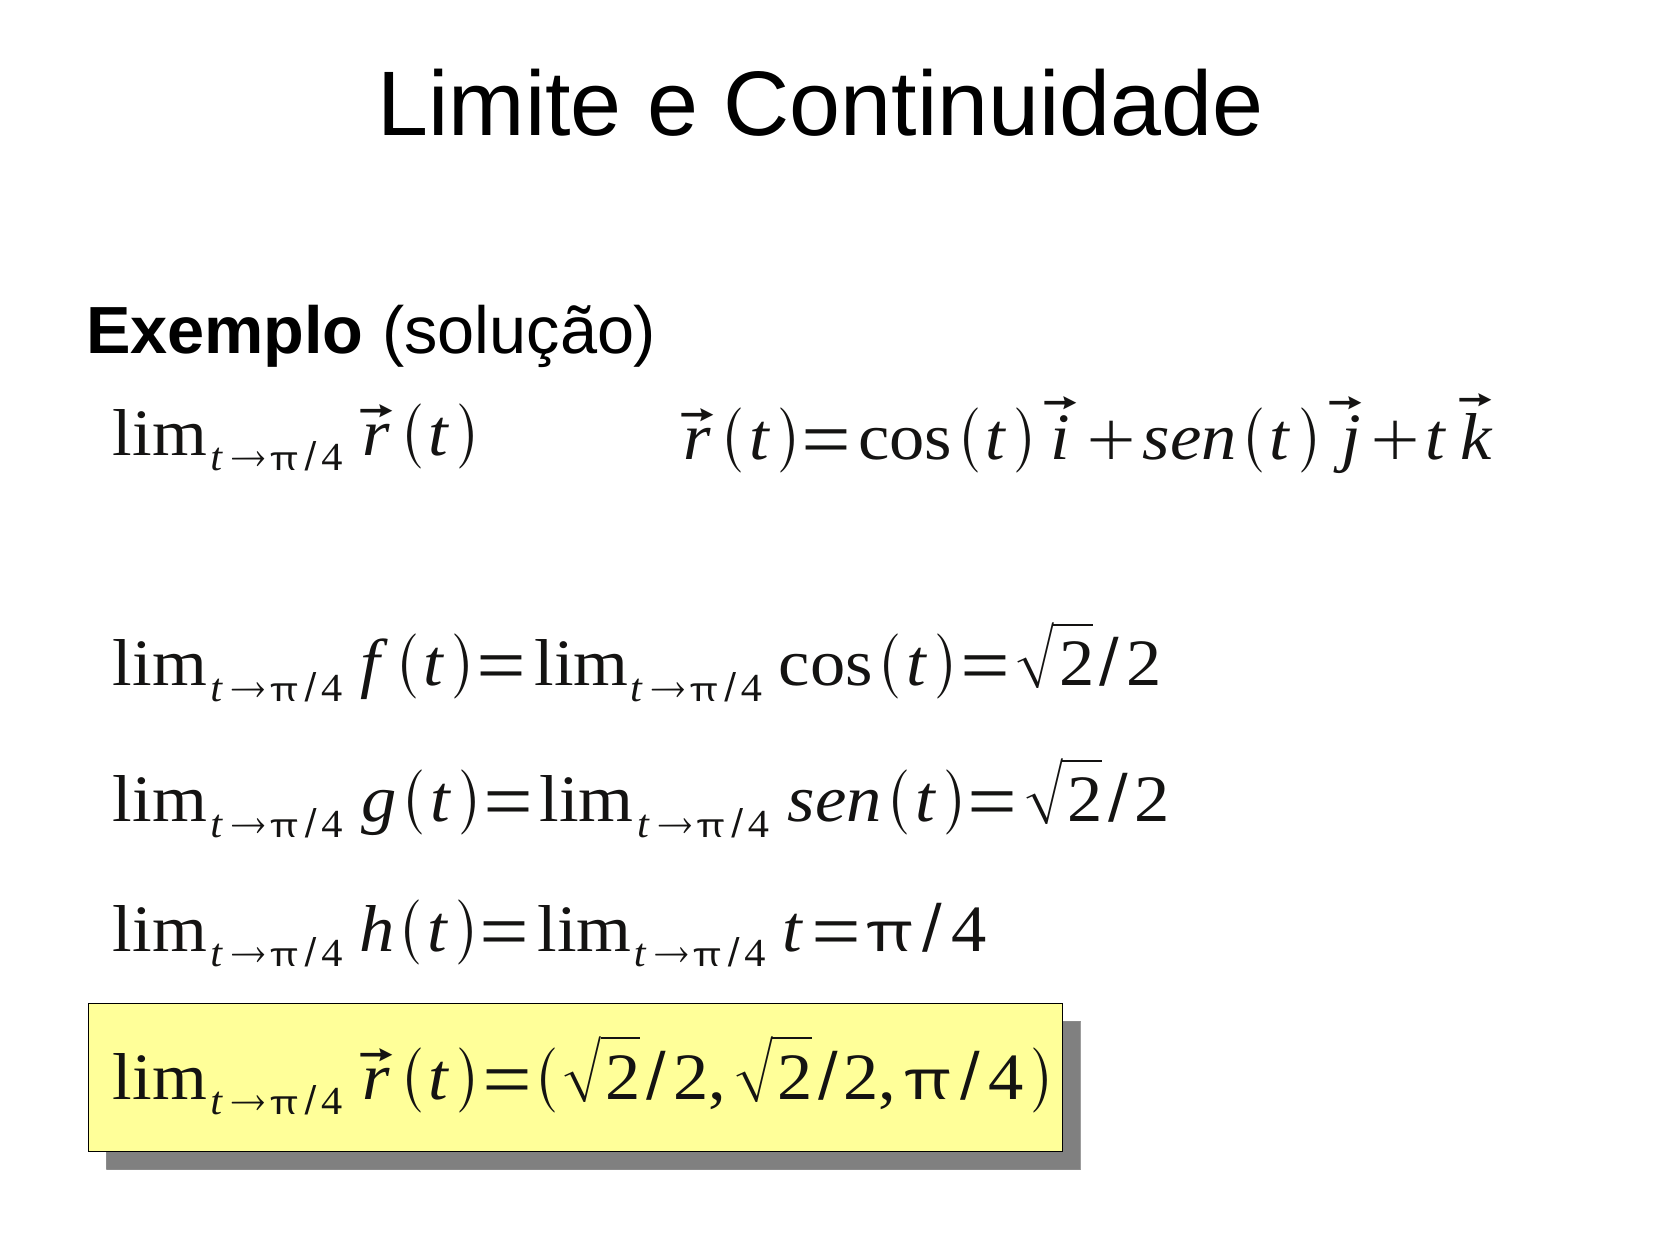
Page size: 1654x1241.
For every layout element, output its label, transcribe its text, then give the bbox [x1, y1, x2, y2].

text_box [88, 1003, 1063, 1152]
chart [671, 390, 1501, 477]
chart [104, 756, 1176, 846]
list Exemplo (solução) [85, 292, 1575, 1152]
title Limite e Continuidade [77, 7, 1566, 200]
chart [104, 892, 992, 976]
chart [104, 1033, 1059, 1124]
chart [104, 620, 1168, 710]
chart [104, 396, 486, 480]
